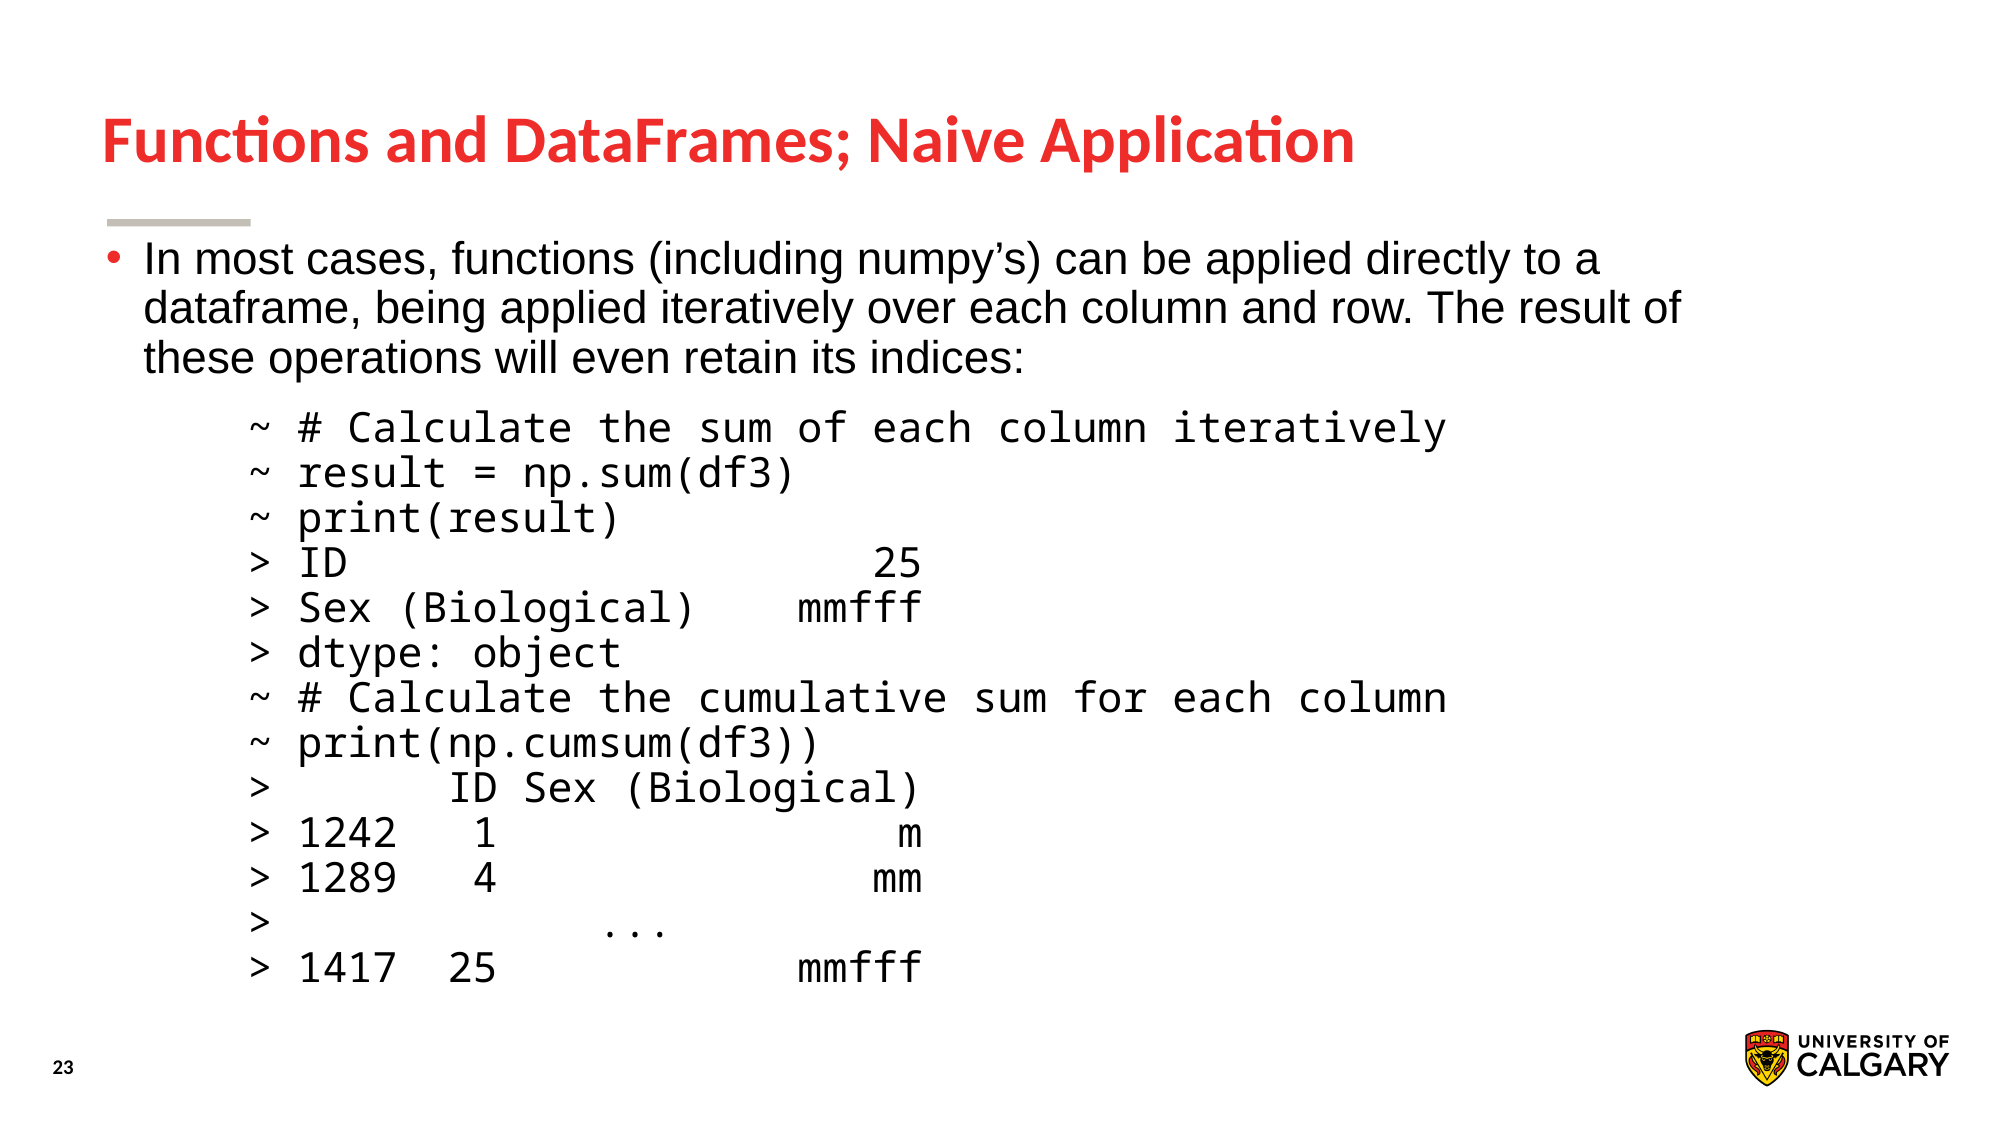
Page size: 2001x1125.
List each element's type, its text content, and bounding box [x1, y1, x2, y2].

title Functions and DataFrames; Naive Application [87, 60, 1774, 222]
list In most cases, functions (including numpy’s) can be applied directly to a dataframe, being applied iteratively over each column and row. The result of these operations will even retain its indices: ~ # Calculate the sum of each column iteratively ~ result = np.sum(df3) ~ print(result) > ID 25 > Sex (Biological) mmfff > dtype: object ~ # Calculate the cumulative sum for each column ~ print(np.cumsum(df3)) > ID Sex (Biological) > 1242 1 m > 1289 4 mm > ... > 1417 25 mmfff [91, 227, 1774, 941]
picture [1722, 1012, 1972, 1099]
